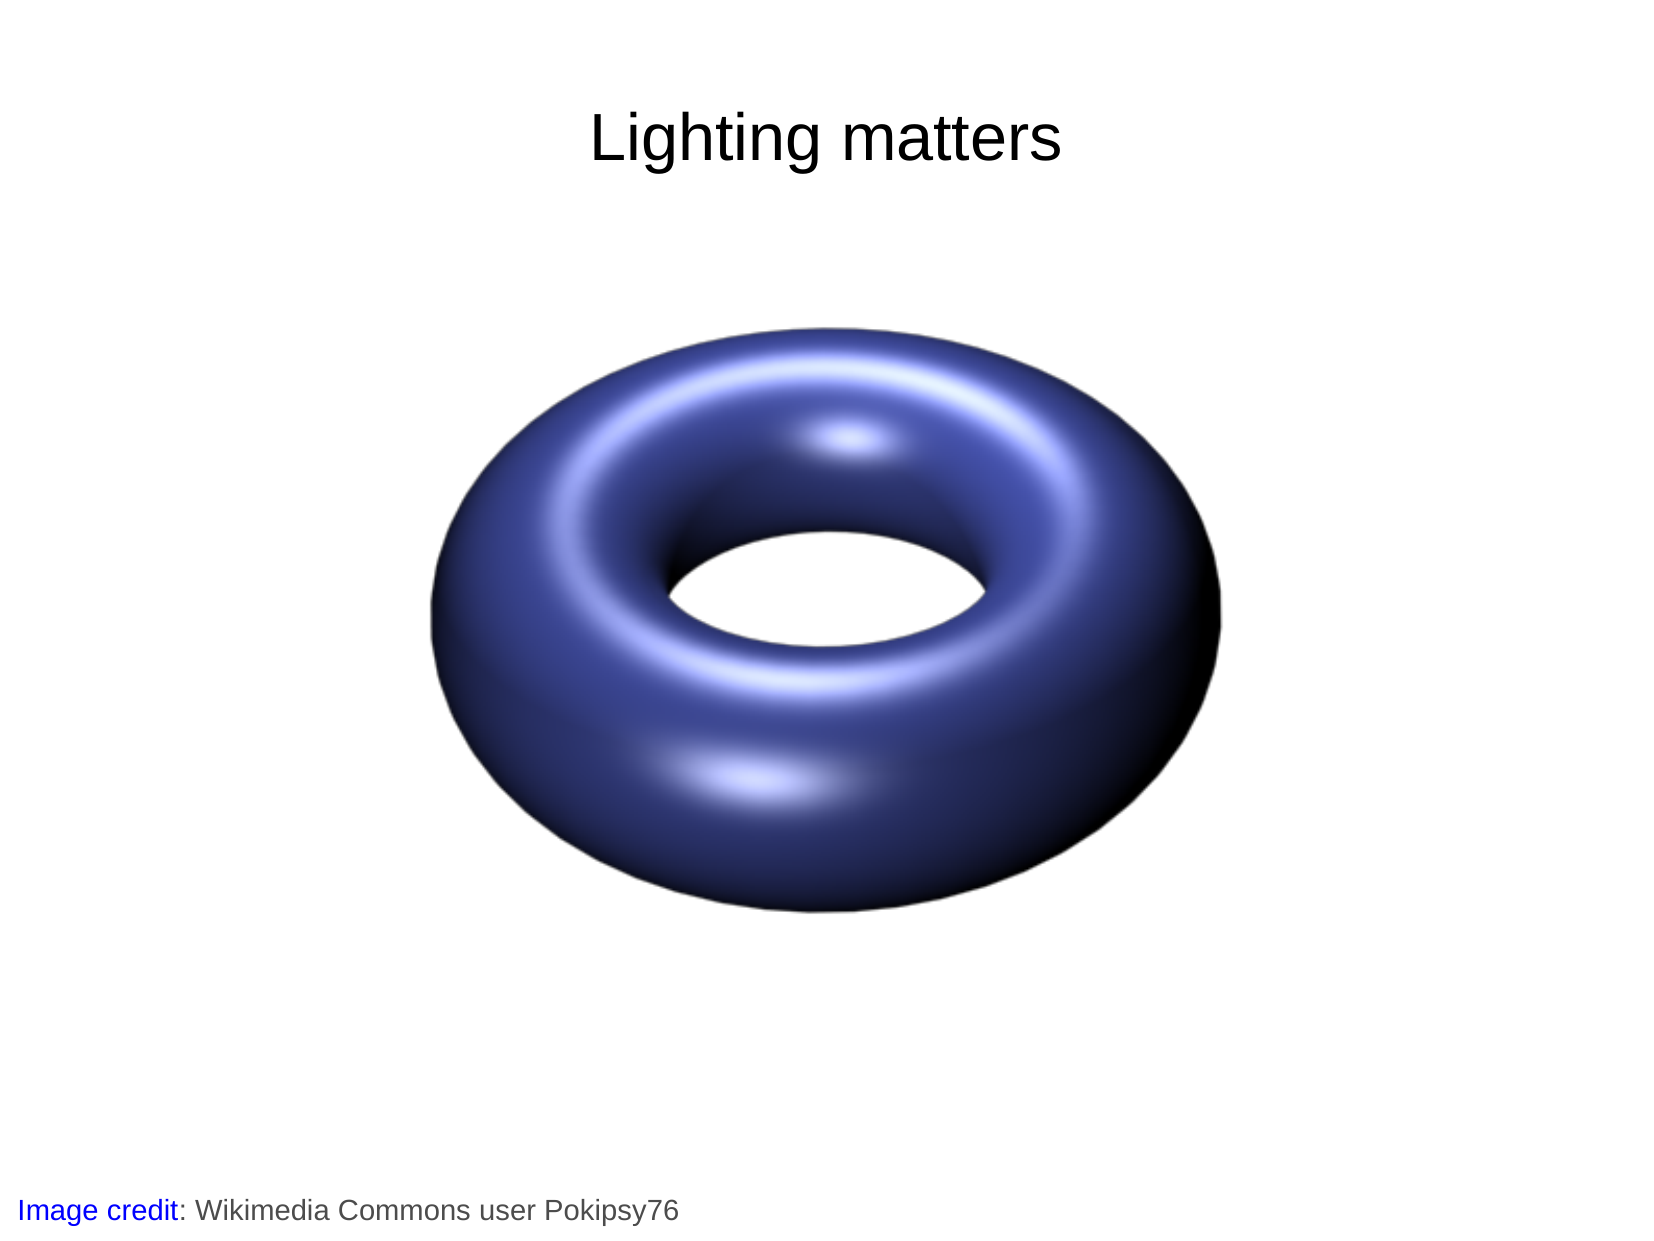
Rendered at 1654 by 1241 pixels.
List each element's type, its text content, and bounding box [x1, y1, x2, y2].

picture [410, 255, 1244, 985]
subtitle Lighting matters [82, 49, 1571, 226]
text_box Image credit: Wikimedia Commons user Pokipsy76 [2, 1186, 1163, 1234]
